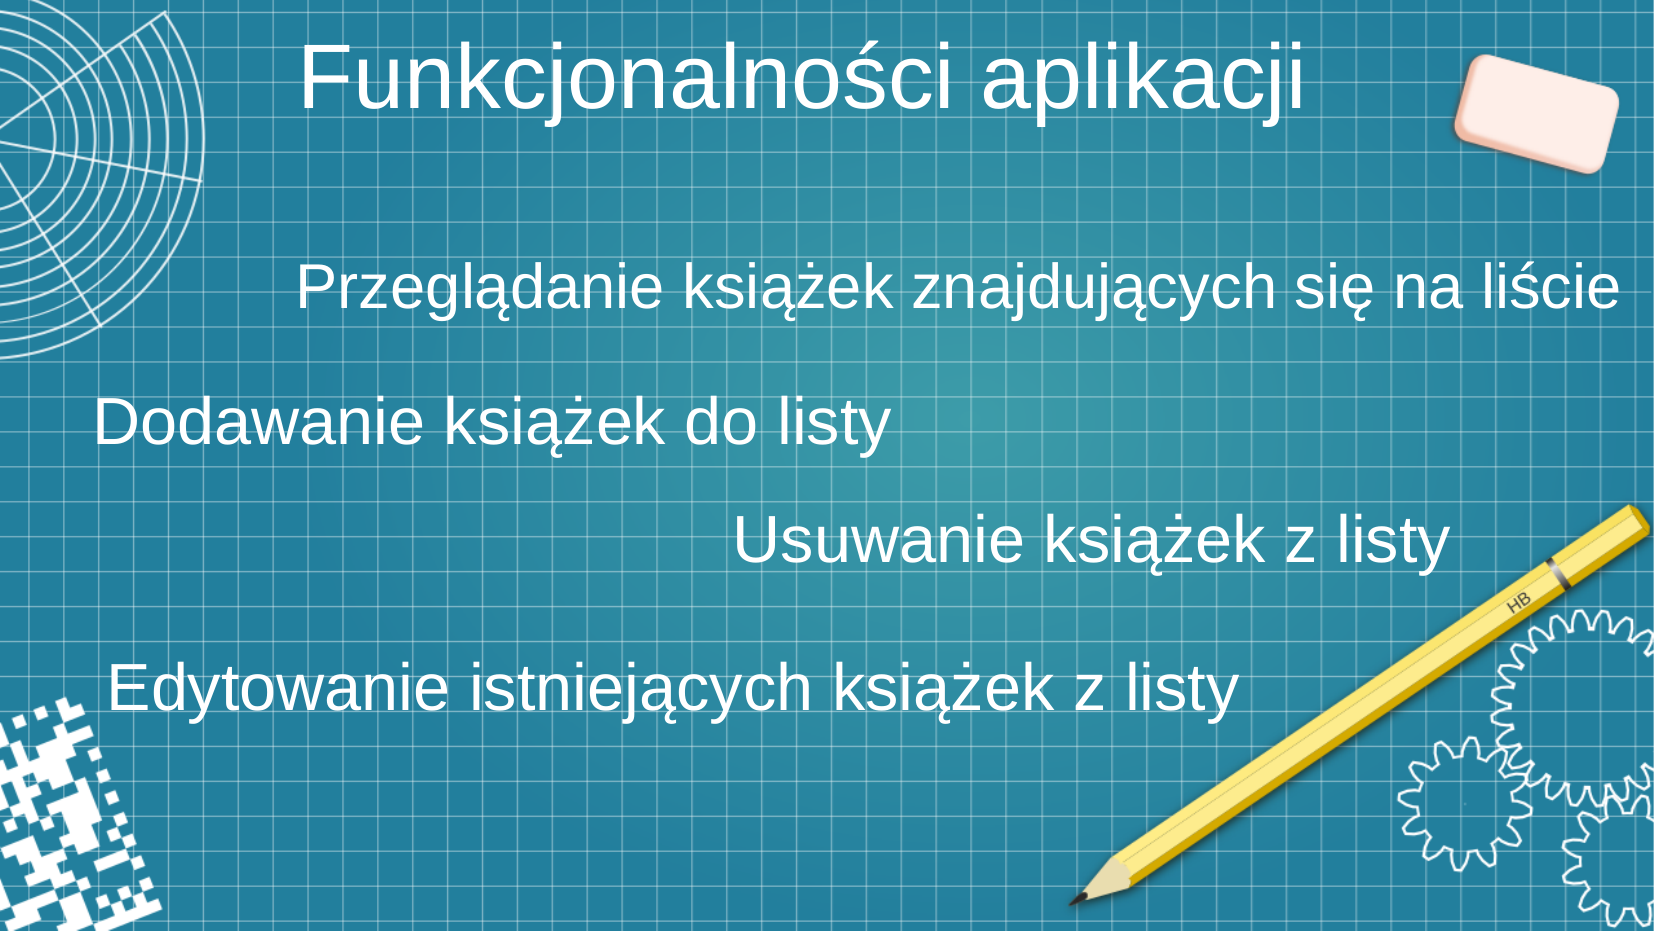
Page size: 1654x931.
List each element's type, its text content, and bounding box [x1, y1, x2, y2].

text_box Usuwanie książek z listy [679, 501, 1506, 591]
text_box Edytowanie istniejących książek z listy [59, 649, 1270, 798]
text_box Dodawanie książek do listy [88, 383, 916, 473]
title Funkcjonalności aplikacji [177, 0, 1430, 154]
text_box Przeglądanie książek znajdujących się na liście [295, 177, 1625, 325]
picture [0, 0, 1654, 931]
